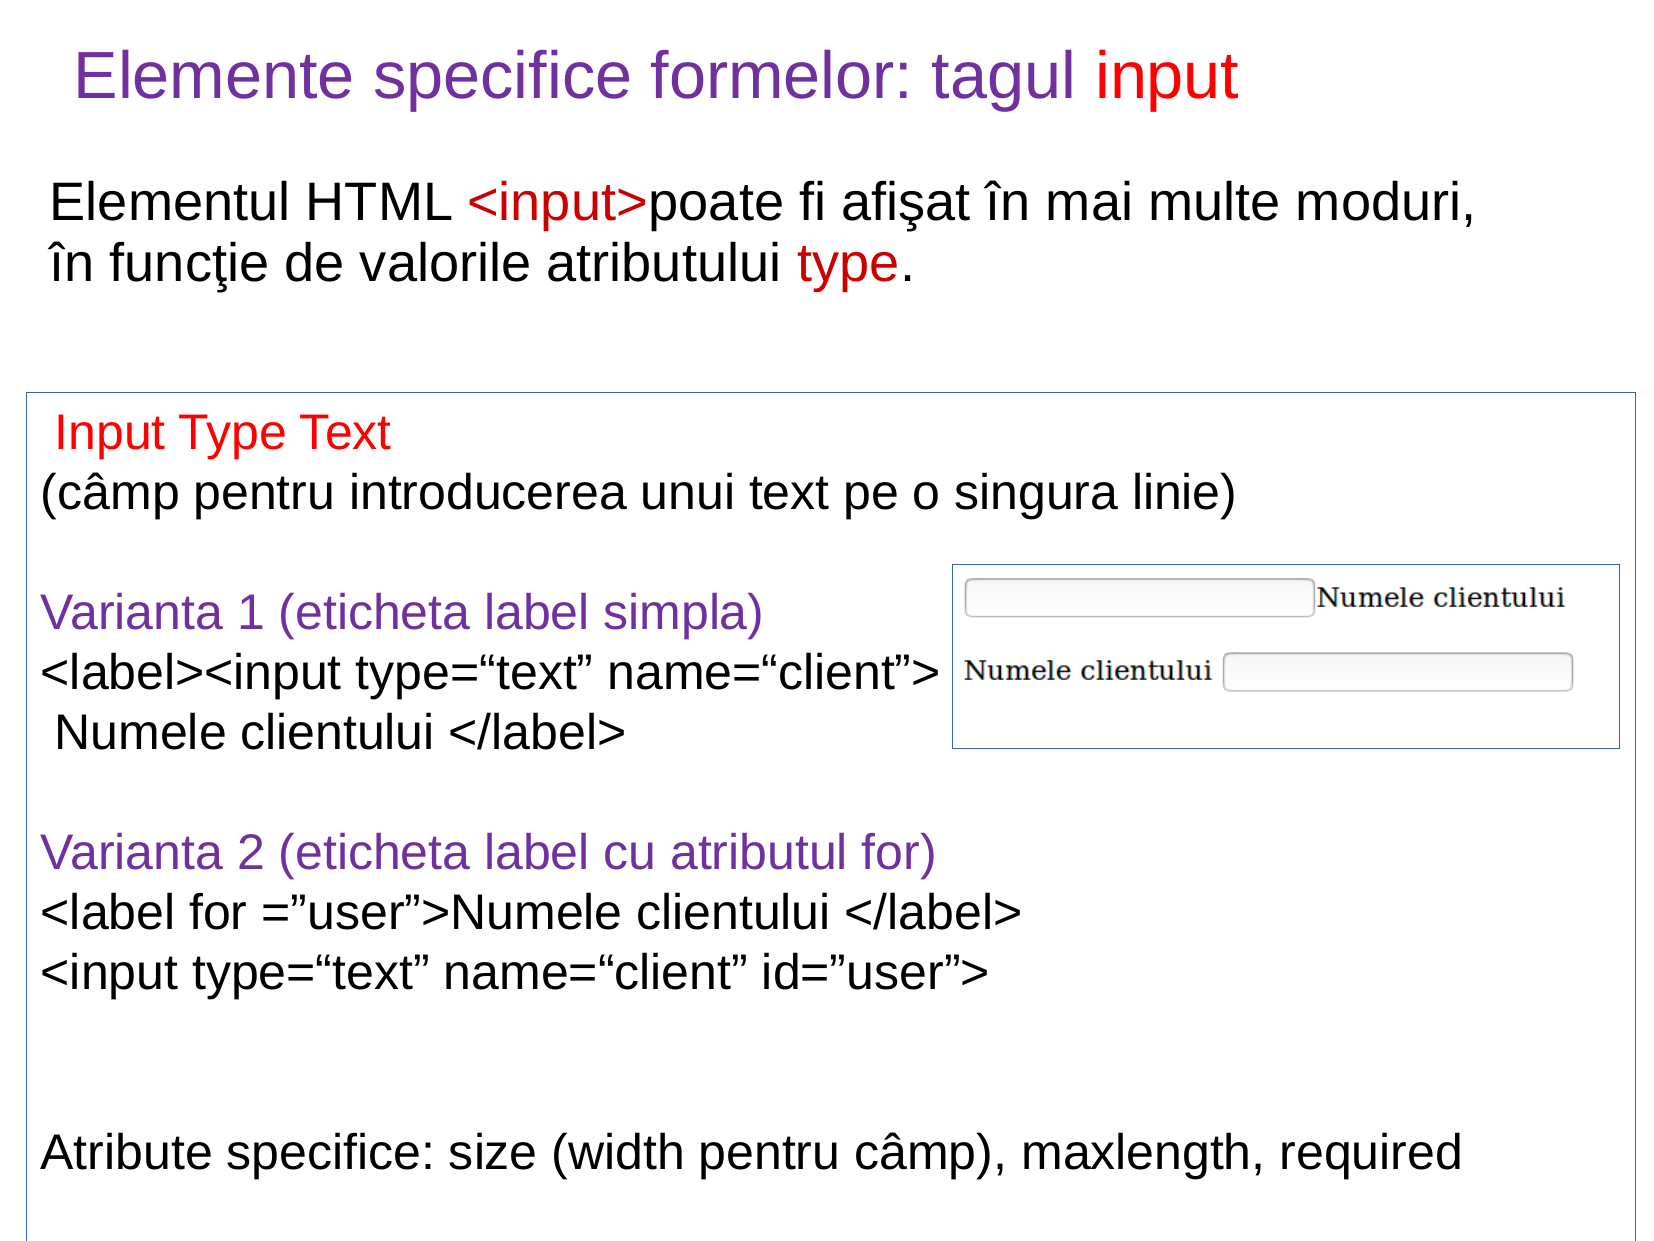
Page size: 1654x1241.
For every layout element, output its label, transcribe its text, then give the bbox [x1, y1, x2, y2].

text_box Input Type Text (câmp pentru introducerea unui text pe o singura linie) Varianta 1 (eticheta label simpla) <label><input type=“text” name=“client”> Numele clientului </label> Varianta 2 (eticheta label cu atributul for) <label for =”user”>Numele clientului </label> <input type=“text” name=“client” id=”user”> Atribute specifice: size (width pentru câmp), maxlength, required [26, 392, 1636, 1241]
text_box Elementul HTML <input>poate fi afişat în mai multe moduri, în funcţie de valorile atributului type. [34, 164, 1585, 300]
text_box Elemente specifice formelor: tagul input [58, 24, 1452, 164]
picture [952, 564, 1620, 749]
